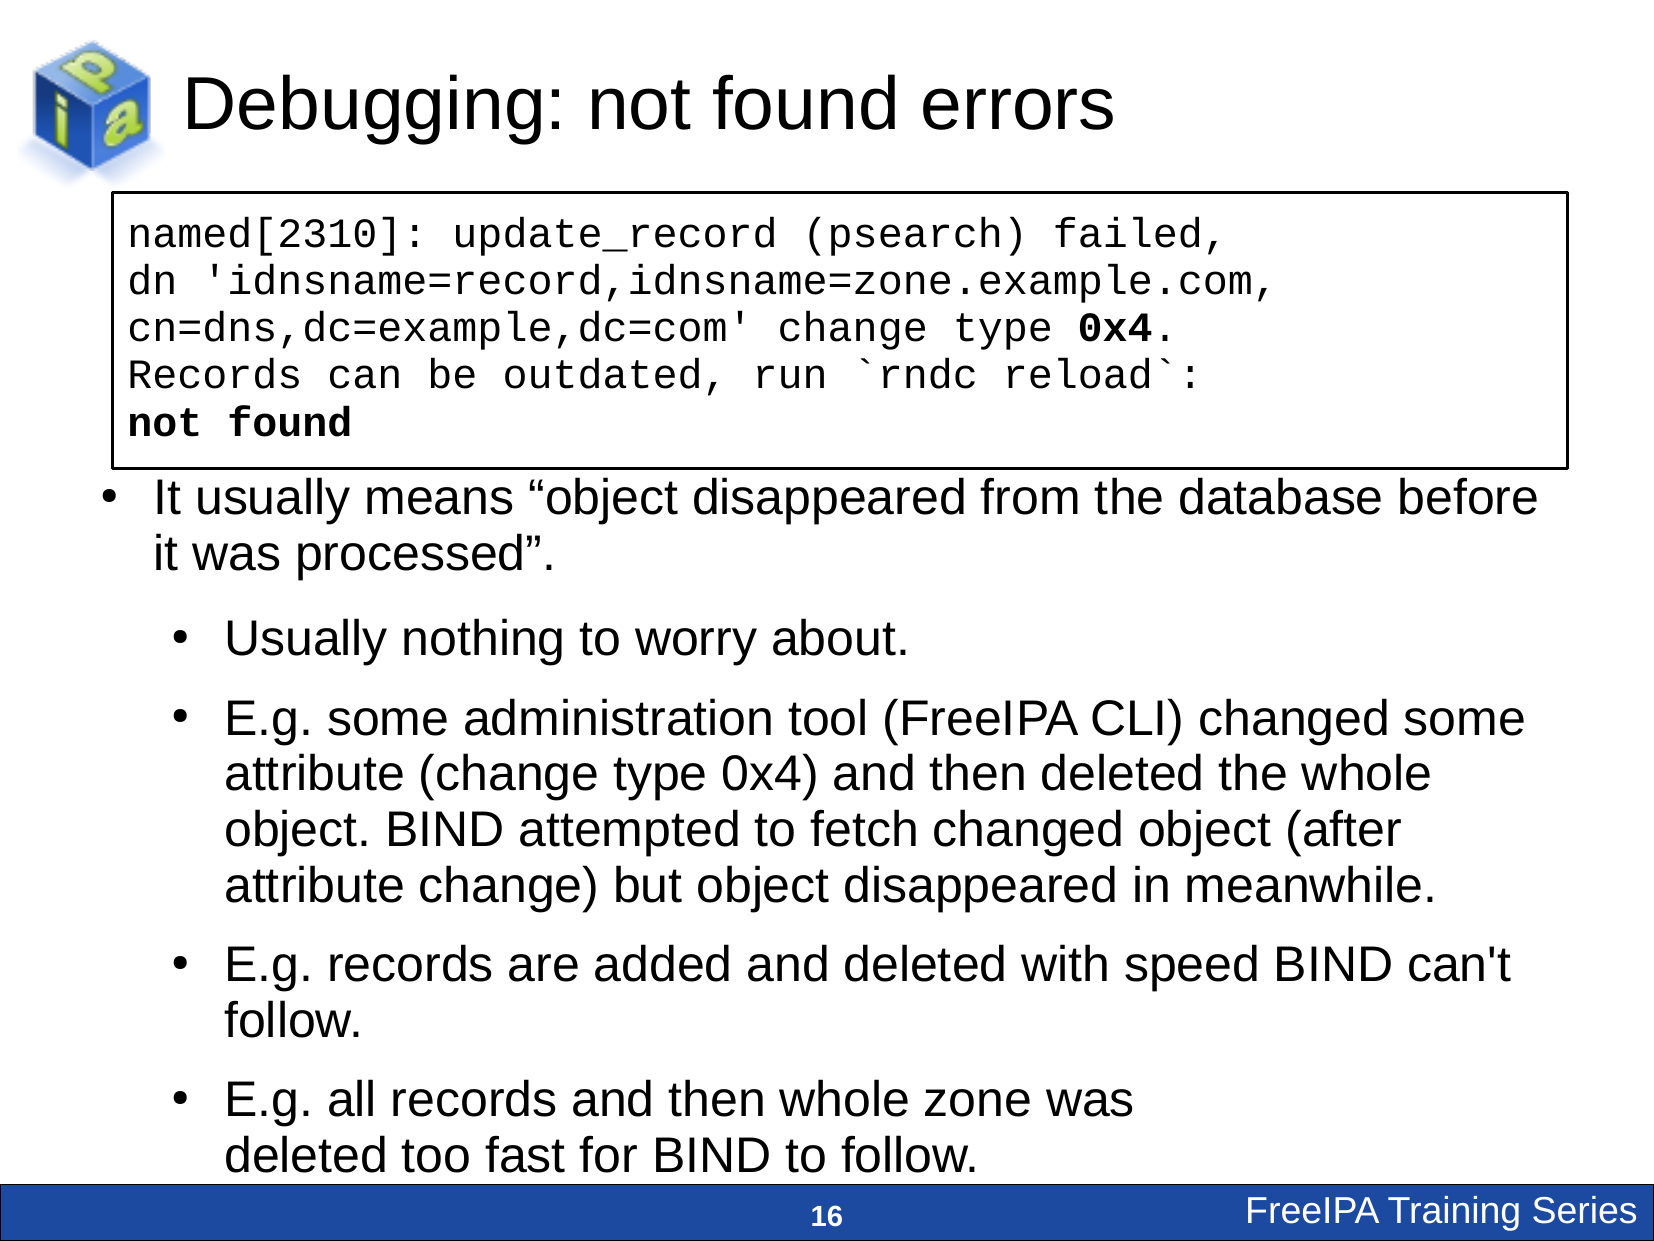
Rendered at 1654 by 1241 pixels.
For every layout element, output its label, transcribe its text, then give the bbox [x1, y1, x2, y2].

title Debugging: not found errors [182, 31, 1579, 177]
picture [17, 34, 165, 193]
text_box named[2310]: update_record (psearch) failed, dn 'idnsname=record,idnsname=zone.example.com, cn=dns,dc=example,dc=com' change type 0x4. Records can be outdated, run `rndc reload`: not found [112, 192, 1568, 469]
list It usually means “object disappeared from the database before it was processed”. Usually nothing to worry about. E.g. some administration tool (FreeIPA CLI) changed some attribute (change type 0x4) and then deleted the whole object. BIND attempted to fetch changed object (after attribute change) but object disappeared in meanwhile. E.g. records are added and deleted with speed BIND can't follow. E.g. all records and then whole zone was deleted too fast for BIND to follow. [82, 299, 1571, 1183]
